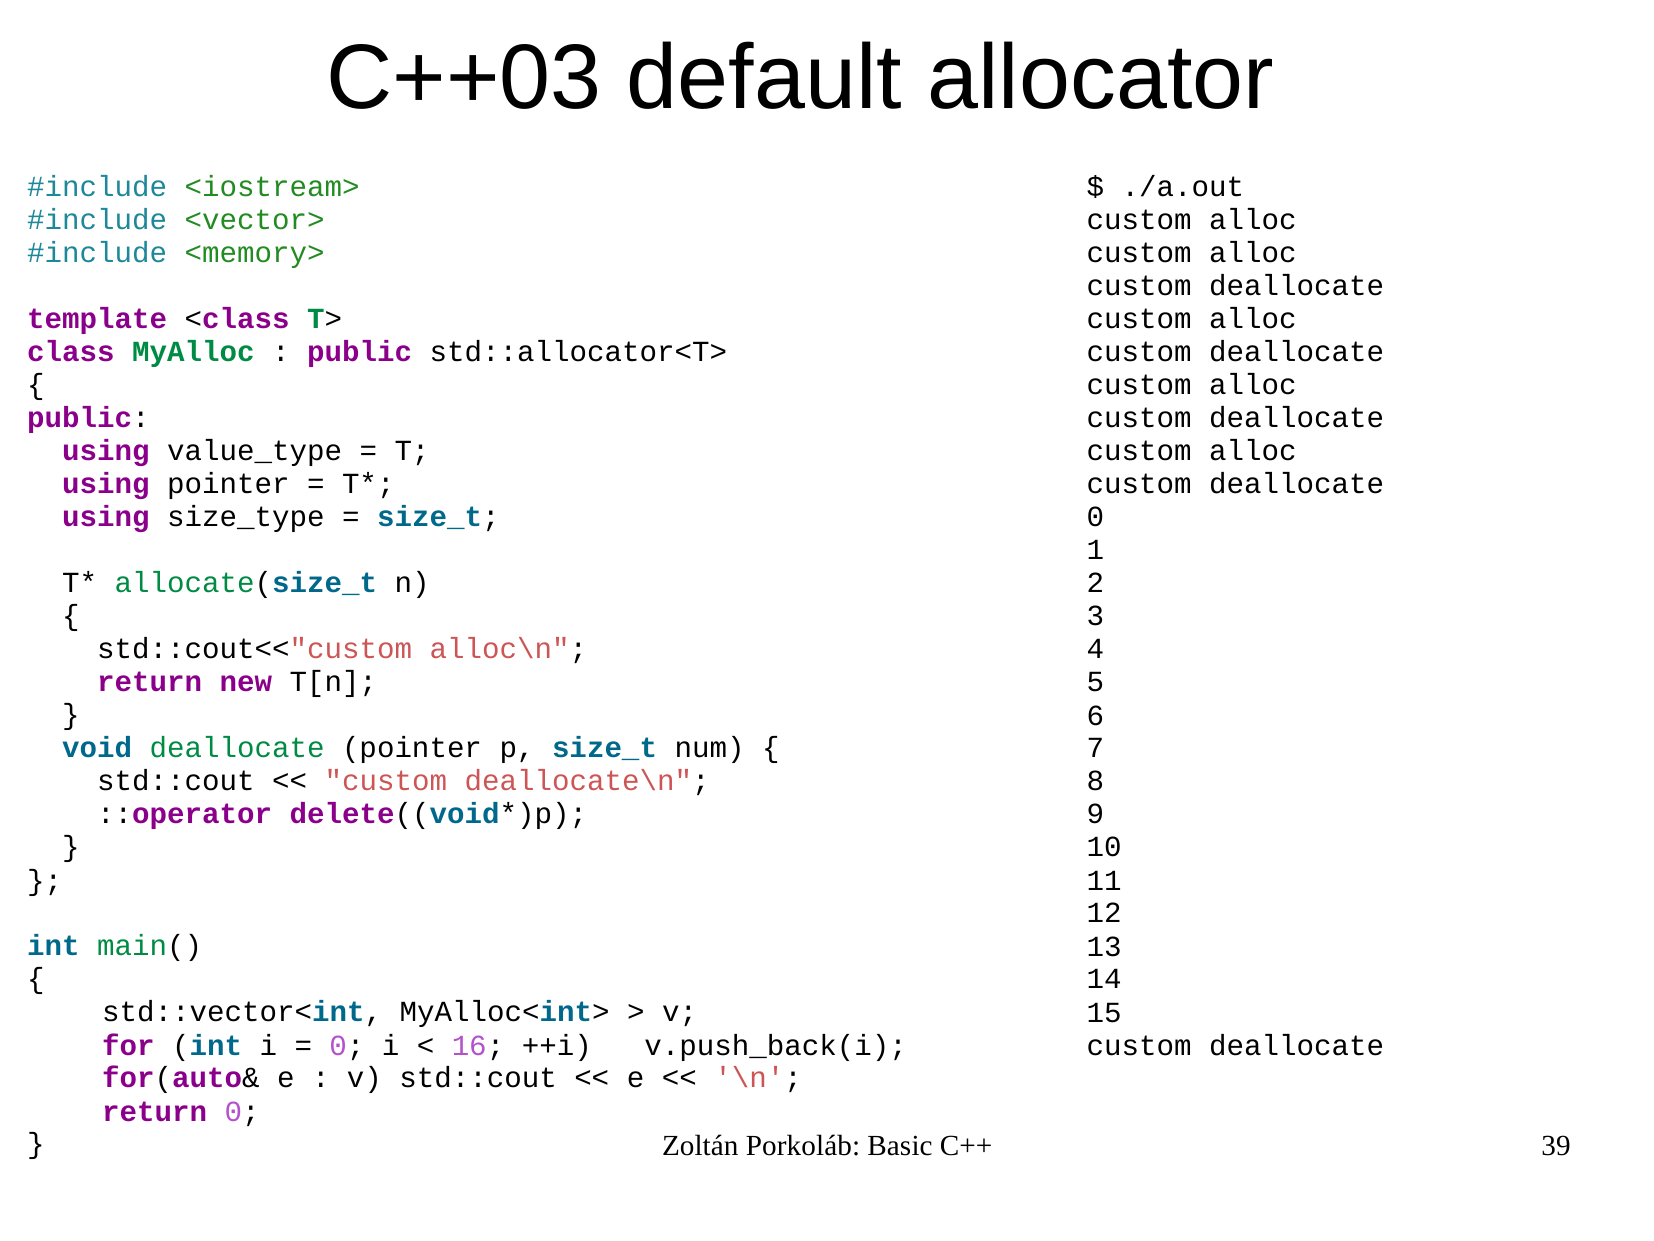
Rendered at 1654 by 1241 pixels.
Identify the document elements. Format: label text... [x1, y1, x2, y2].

text_box #include <iostream> #include <vector> #include <memory> template <class T> class MyAlloc : public std::allocator<T> { public: using value_type = T; using pointer = T*; using size_type = size_t; T* allocate(size_t n) { std::cout<<"custom alloc\n"; return new T[n]; } void deallocate (pointer p, size_t num) { std::cout << "custom deallocate\n"; ::operator delete((void*)p); } }; int main() { std::vector<int, MyAlloc<int> > v; for (int i = 0; i < 16; ++i) v.push_back(i); for(auto& e : v) std::cout << e << '\n'; return 0; } [12, 165, 931, 1204]
text_box $ ./a.out custom alloc custom alloc custom deallocate custom alloc custom deallocate custom alloc custom deallocate custom alloc custom deallocate 0 1 2 3 4 5 6 7 8 9 10 11 12 13 14 15 custom deallocate [1071, 165, 1654, 1171]
title C++03 default allocator [56, 0, 1546, 181]
